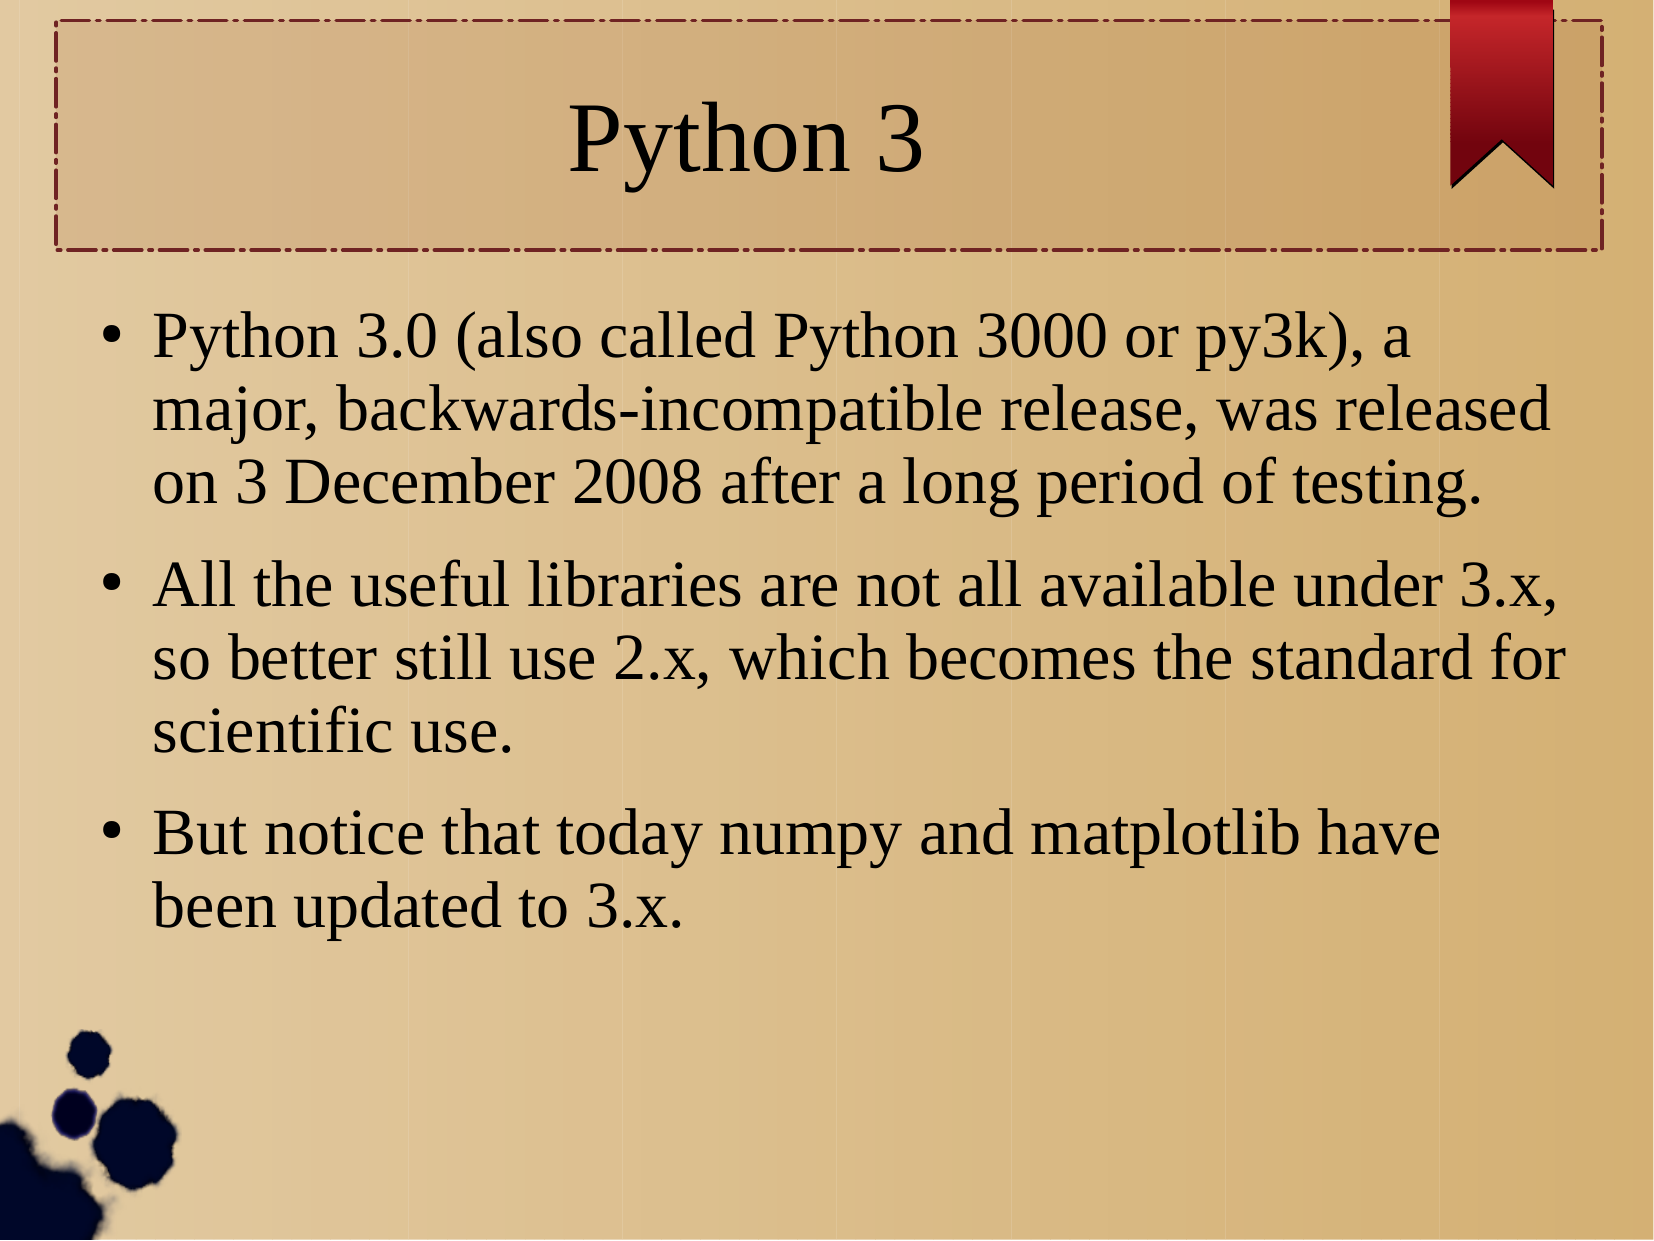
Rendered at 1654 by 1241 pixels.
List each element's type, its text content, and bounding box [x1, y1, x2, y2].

title Python 3 [82, 47, 1412, 229]
list Python 3.0 (also called Python 3000 or py3k), a major, backwards-incompatible release, was released on 3 December 2008 after a long period of testing. All the useful libraries are not all available under 3.x, so better still use 2.x, which becomes the standard for scientific use. But notice that today numpy and matplotlib have been updated to 3.x. [82, 299, 1571, 1019]
